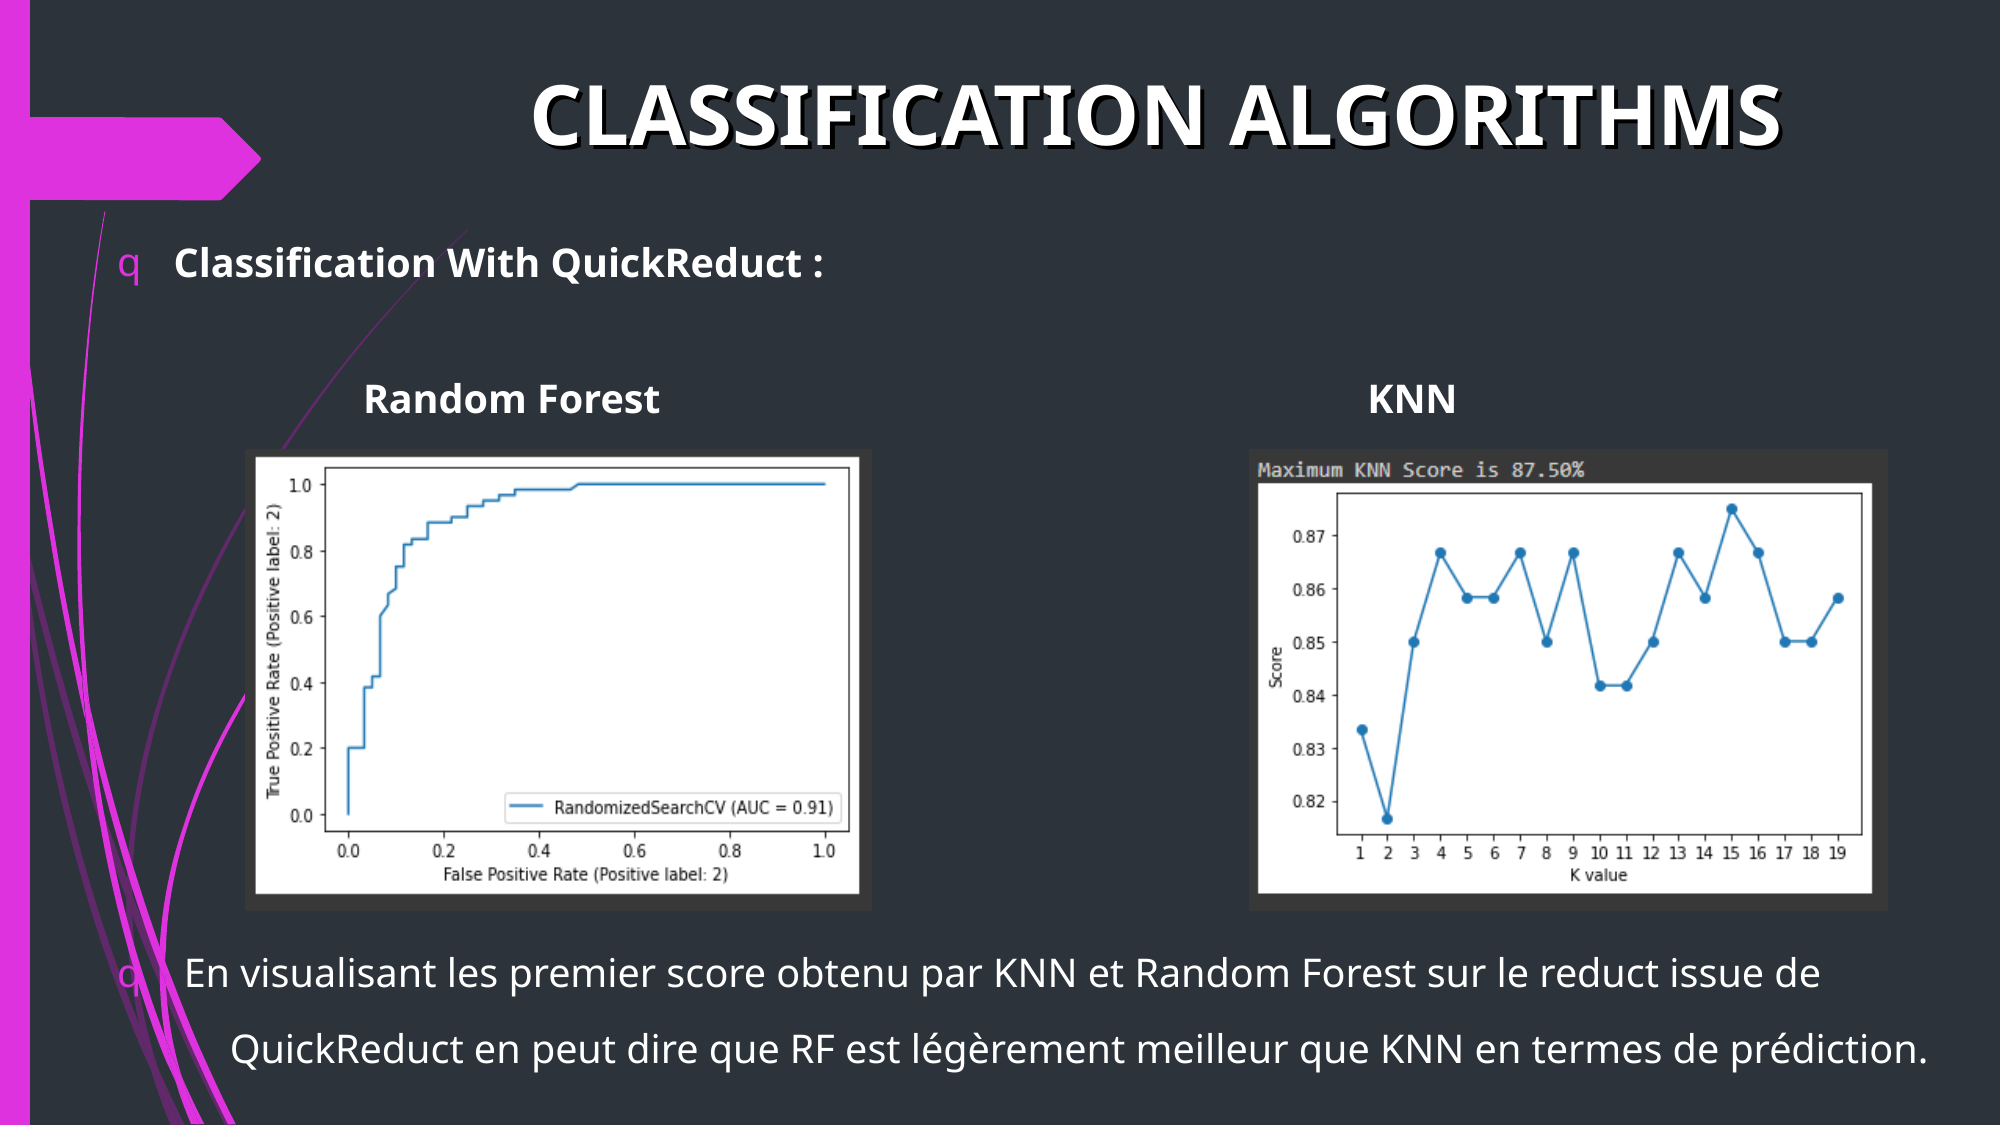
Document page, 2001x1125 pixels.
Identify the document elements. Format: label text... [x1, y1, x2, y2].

list Classification With QuickReduct : Random Forest KNN En visualisant les premier score obtenu par KNN et Random Forest sur le reduct issue de QuickReduct en peut dire que RF est légèrement meilleur que KNN en termes de prédiction. [102, 230, 1966, 1103]
picture [245, 449, 872, 911]
title CLASSIFICATION ALGORITHMS [425, 54, 1888, 196]
picture [1249, 449, 1888, 911]
